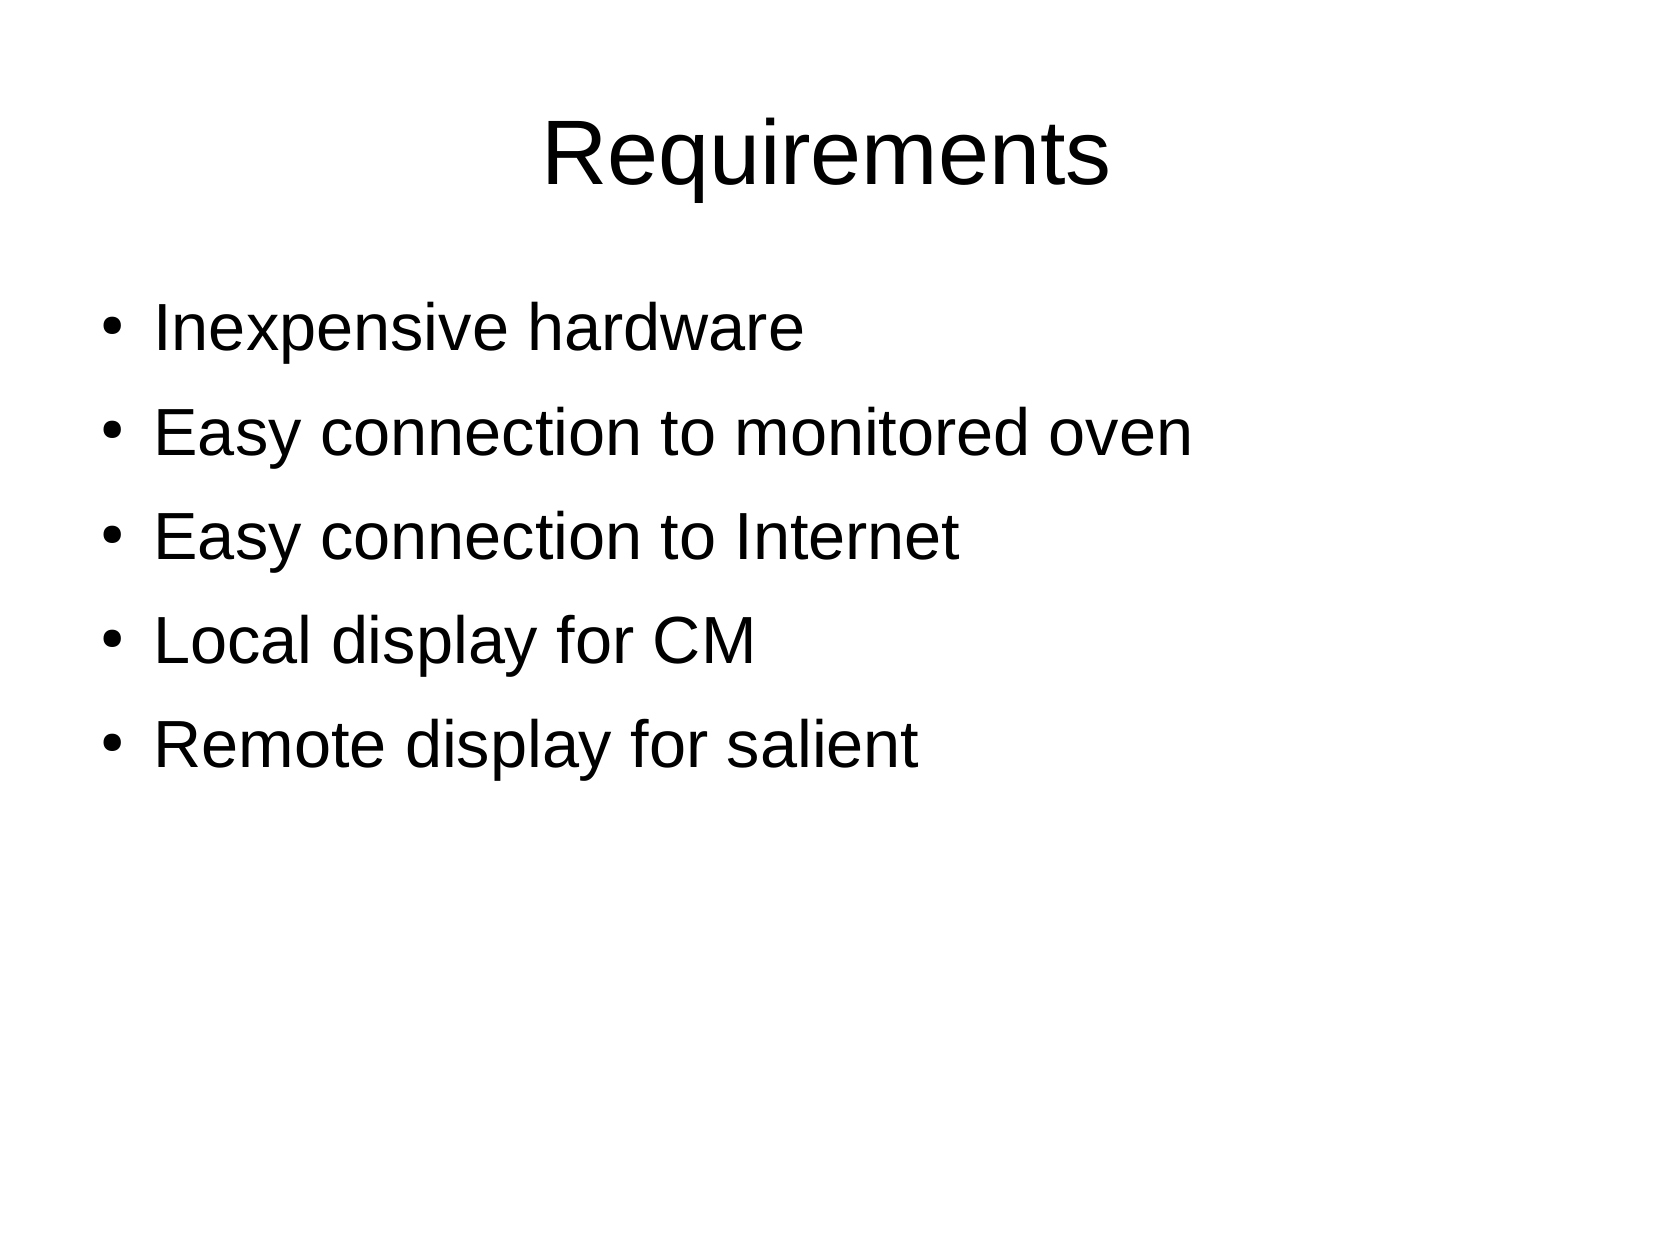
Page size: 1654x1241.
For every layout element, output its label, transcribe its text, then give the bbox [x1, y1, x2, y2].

title Requirements [82, 49, 1571, 257]
list Inexpensive hardware Easy connection to monitored oven Easy connection to Internet Local display for CM Remote display for salient [82, 290, 1571, 1010]
